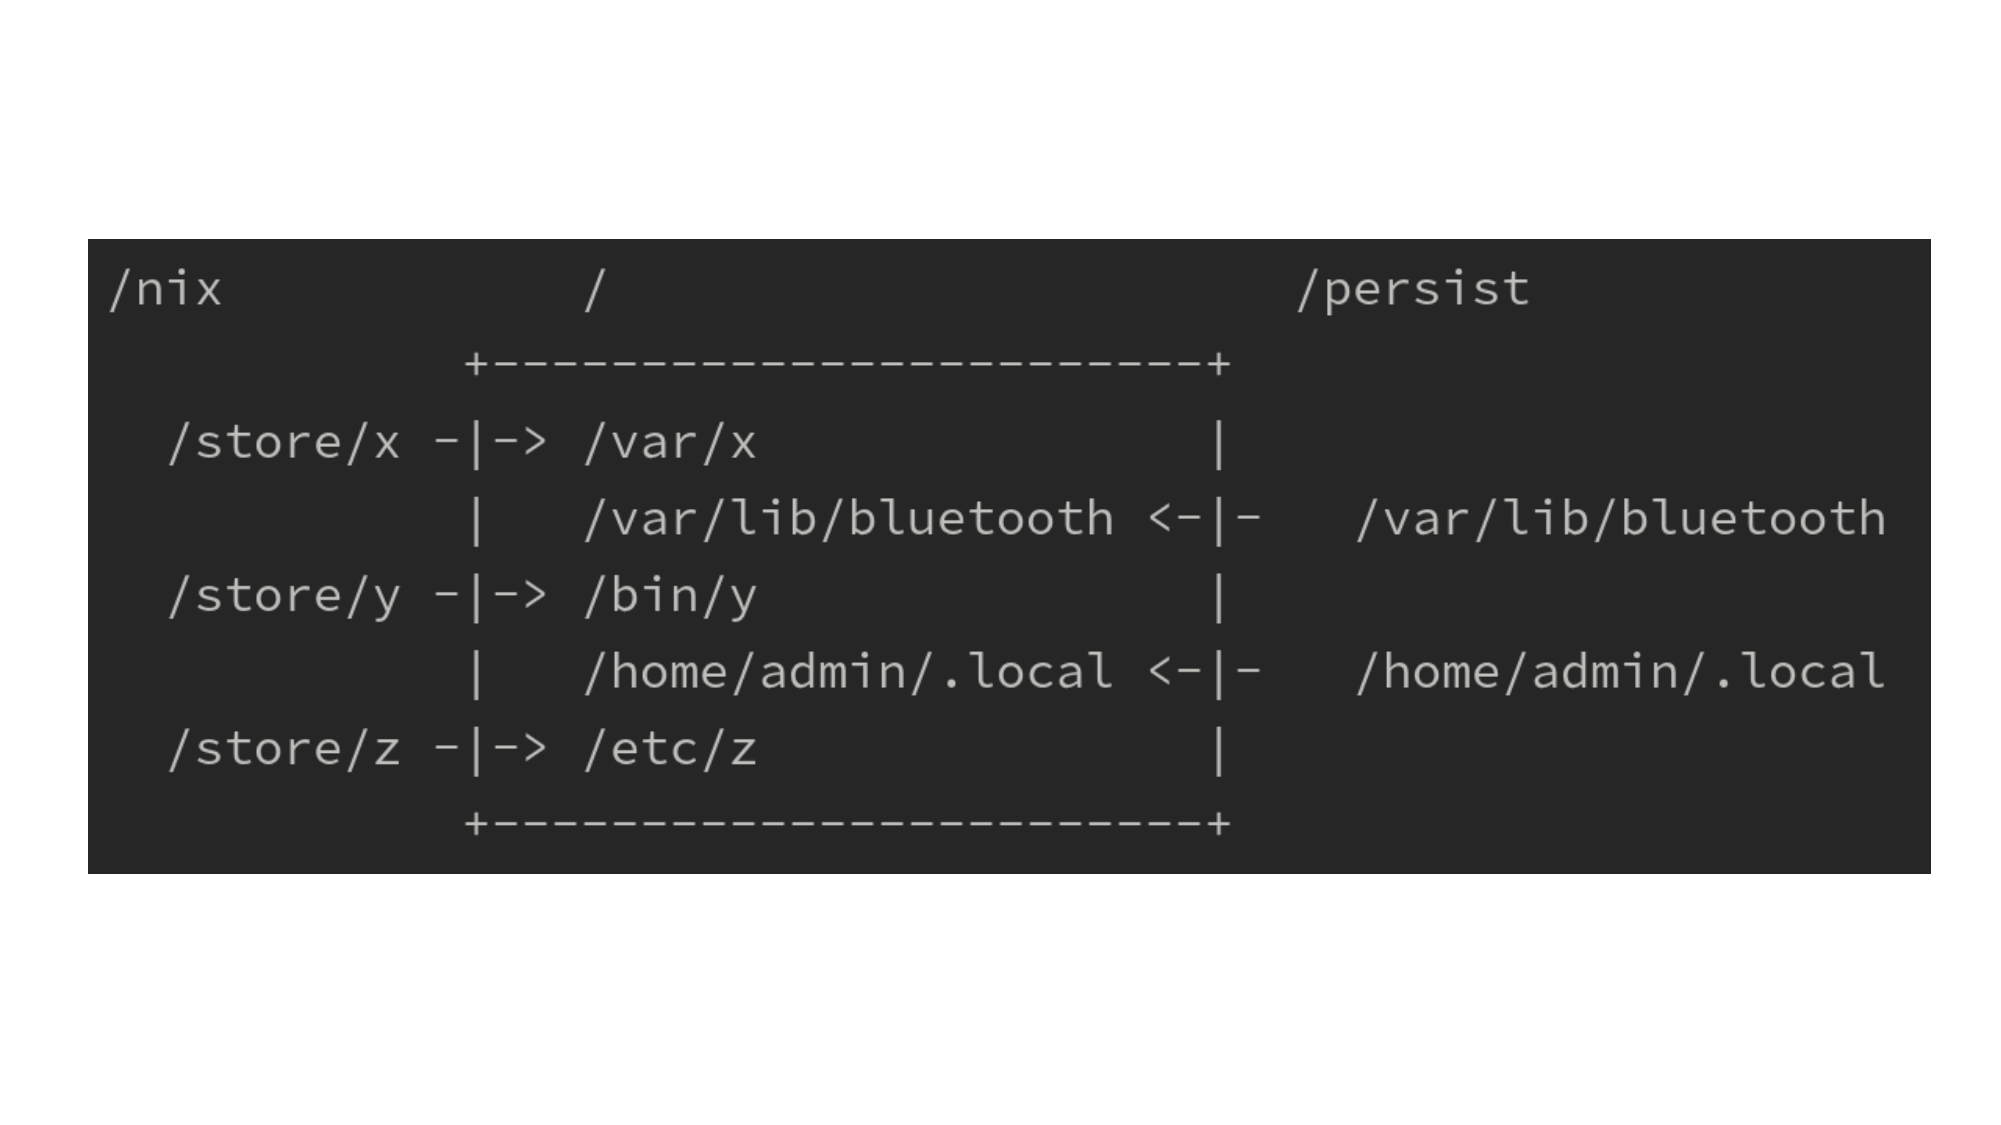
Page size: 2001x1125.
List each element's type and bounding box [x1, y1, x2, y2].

picture [88, 239, 1931, 874]
